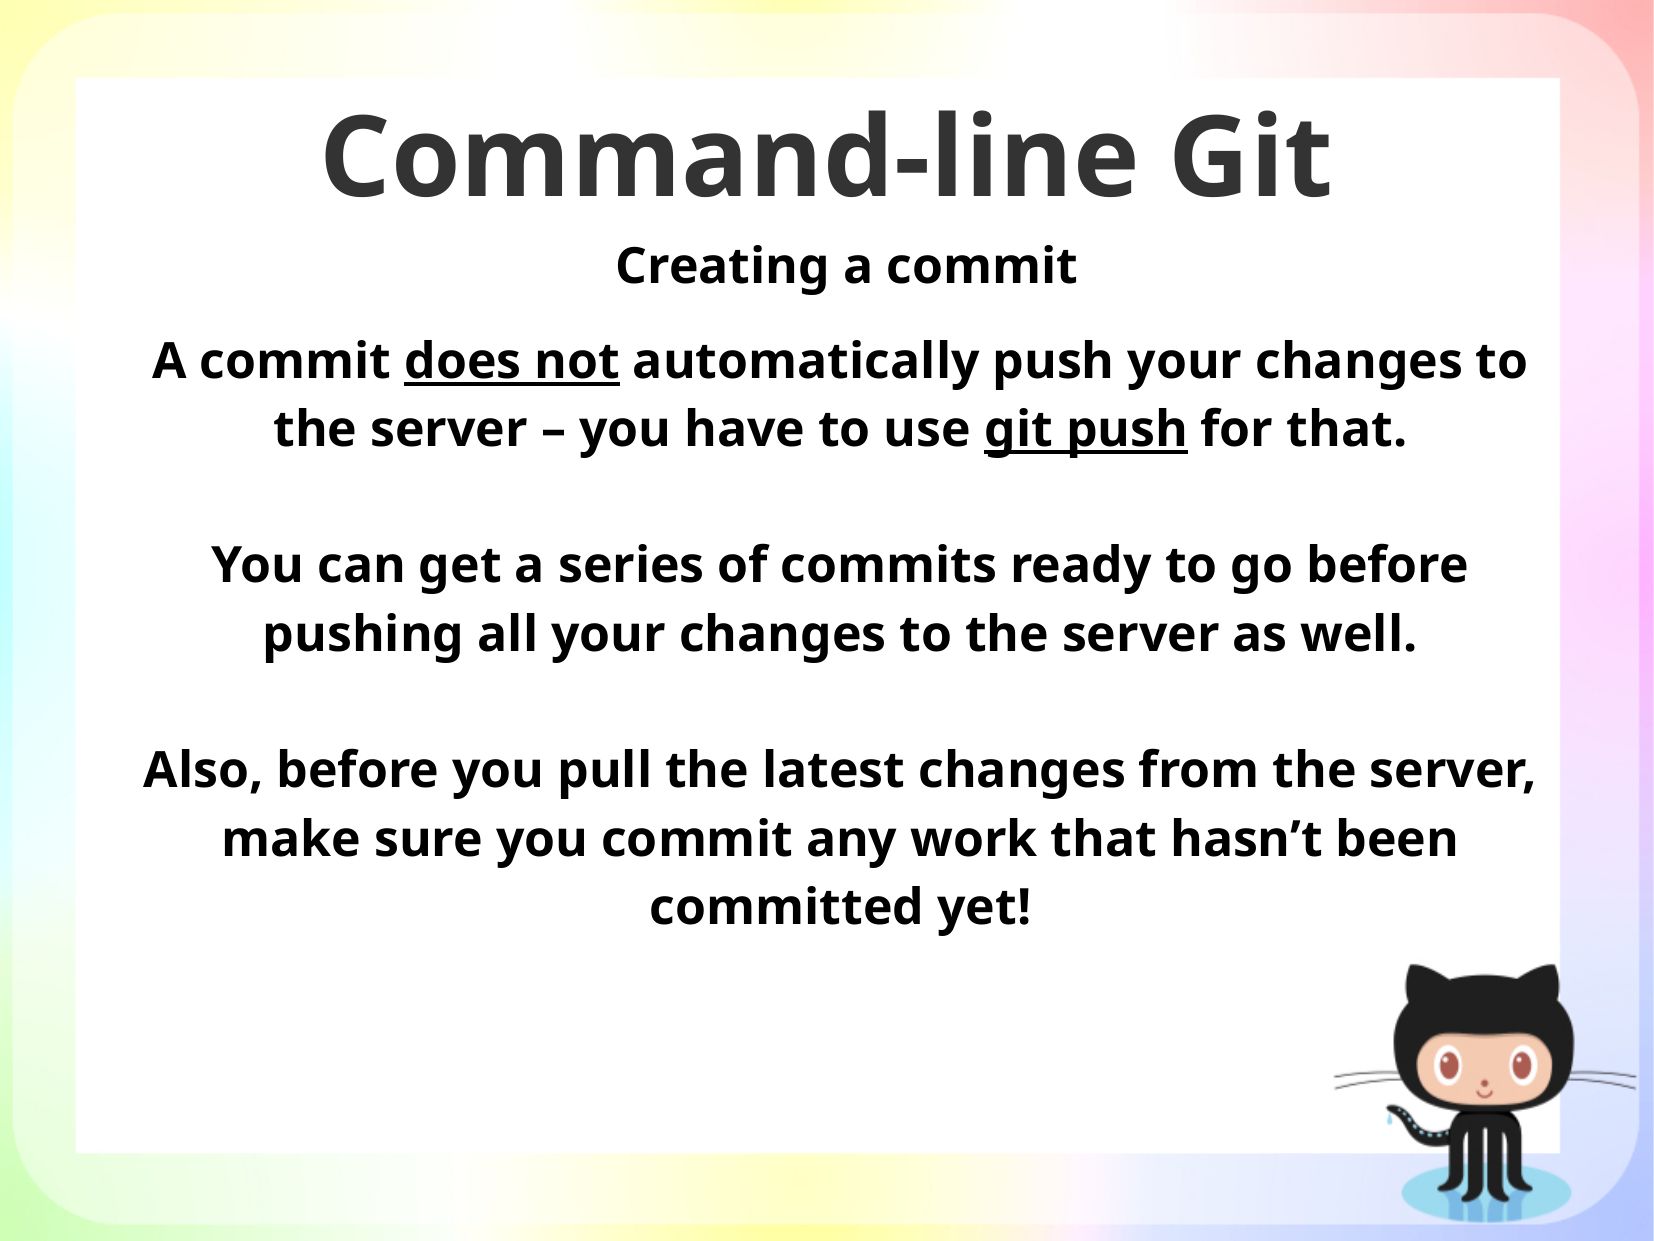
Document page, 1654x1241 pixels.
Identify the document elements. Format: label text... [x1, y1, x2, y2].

text_box A commit does not automatically push your changes to the server – you have to use git push for that. You can get a series of commits ready to go before pushing all your changes to the server as well. Also, before you pull the latest changes from the server, make sure you commit any work that hasn’t been committed yet! [142, 324, 1539, 829]
picture [0, 0, 1654, 1241]
title Command-line Git [82, 49, 1571, 257]
text_box Creating a commit [160, 230, 1535, 289]
